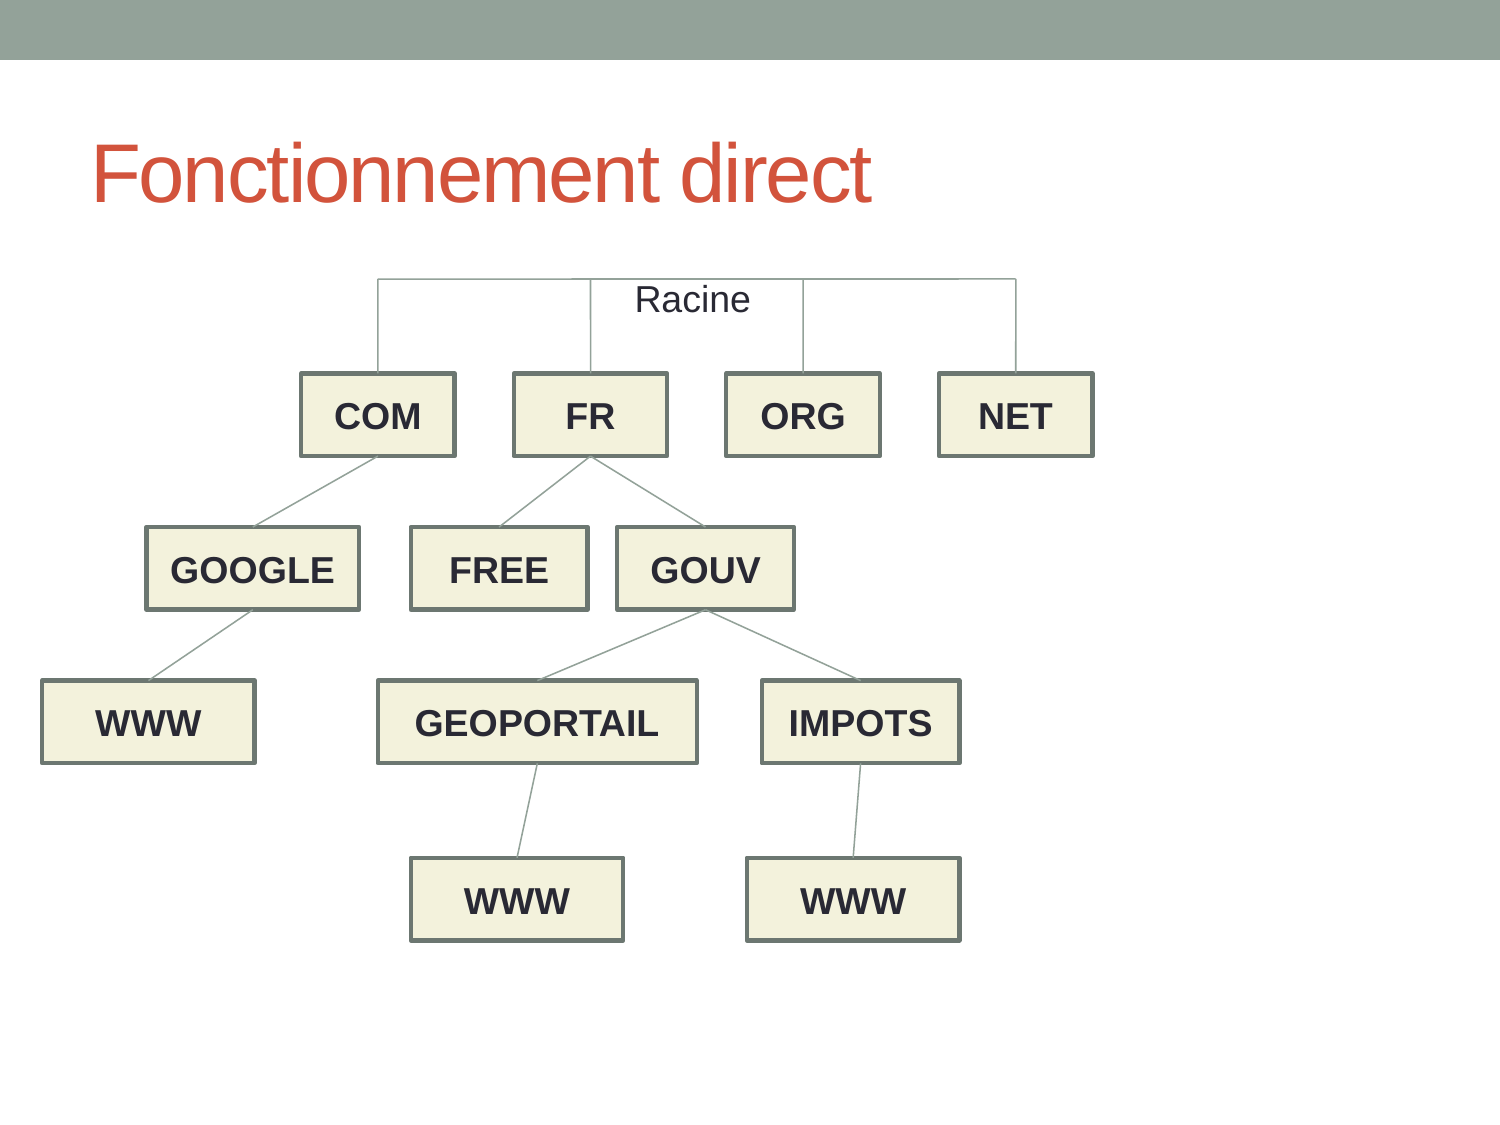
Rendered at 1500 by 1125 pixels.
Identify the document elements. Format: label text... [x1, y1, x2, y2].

text_box Racine [619, 267, 766, 327]
text_box WWW [410, 857, 624, 941]
text_box GOUV [617, 527, 794, 610]
text_box IMPOTS [761, 680, 960, 764]
text_box WWW [42, 680, 255, 764]
text_box GOOGLE [146, 527, 359, 610]
text_box NET [938, 373, 1093, 457]
text_box FREE [410, 527, 588, 610]
text_box FR [513, 373, 668, 457]
text_box WWW [746, 857, 960, 941]
text_box ORG [726, 373, 880, 457]
text_box COM [301, 373, 455, 457]
title Fonctionnement direct [75, 87, 1425, 250]
text_box GEOPORTAIL [377, 680, 697, 764]
